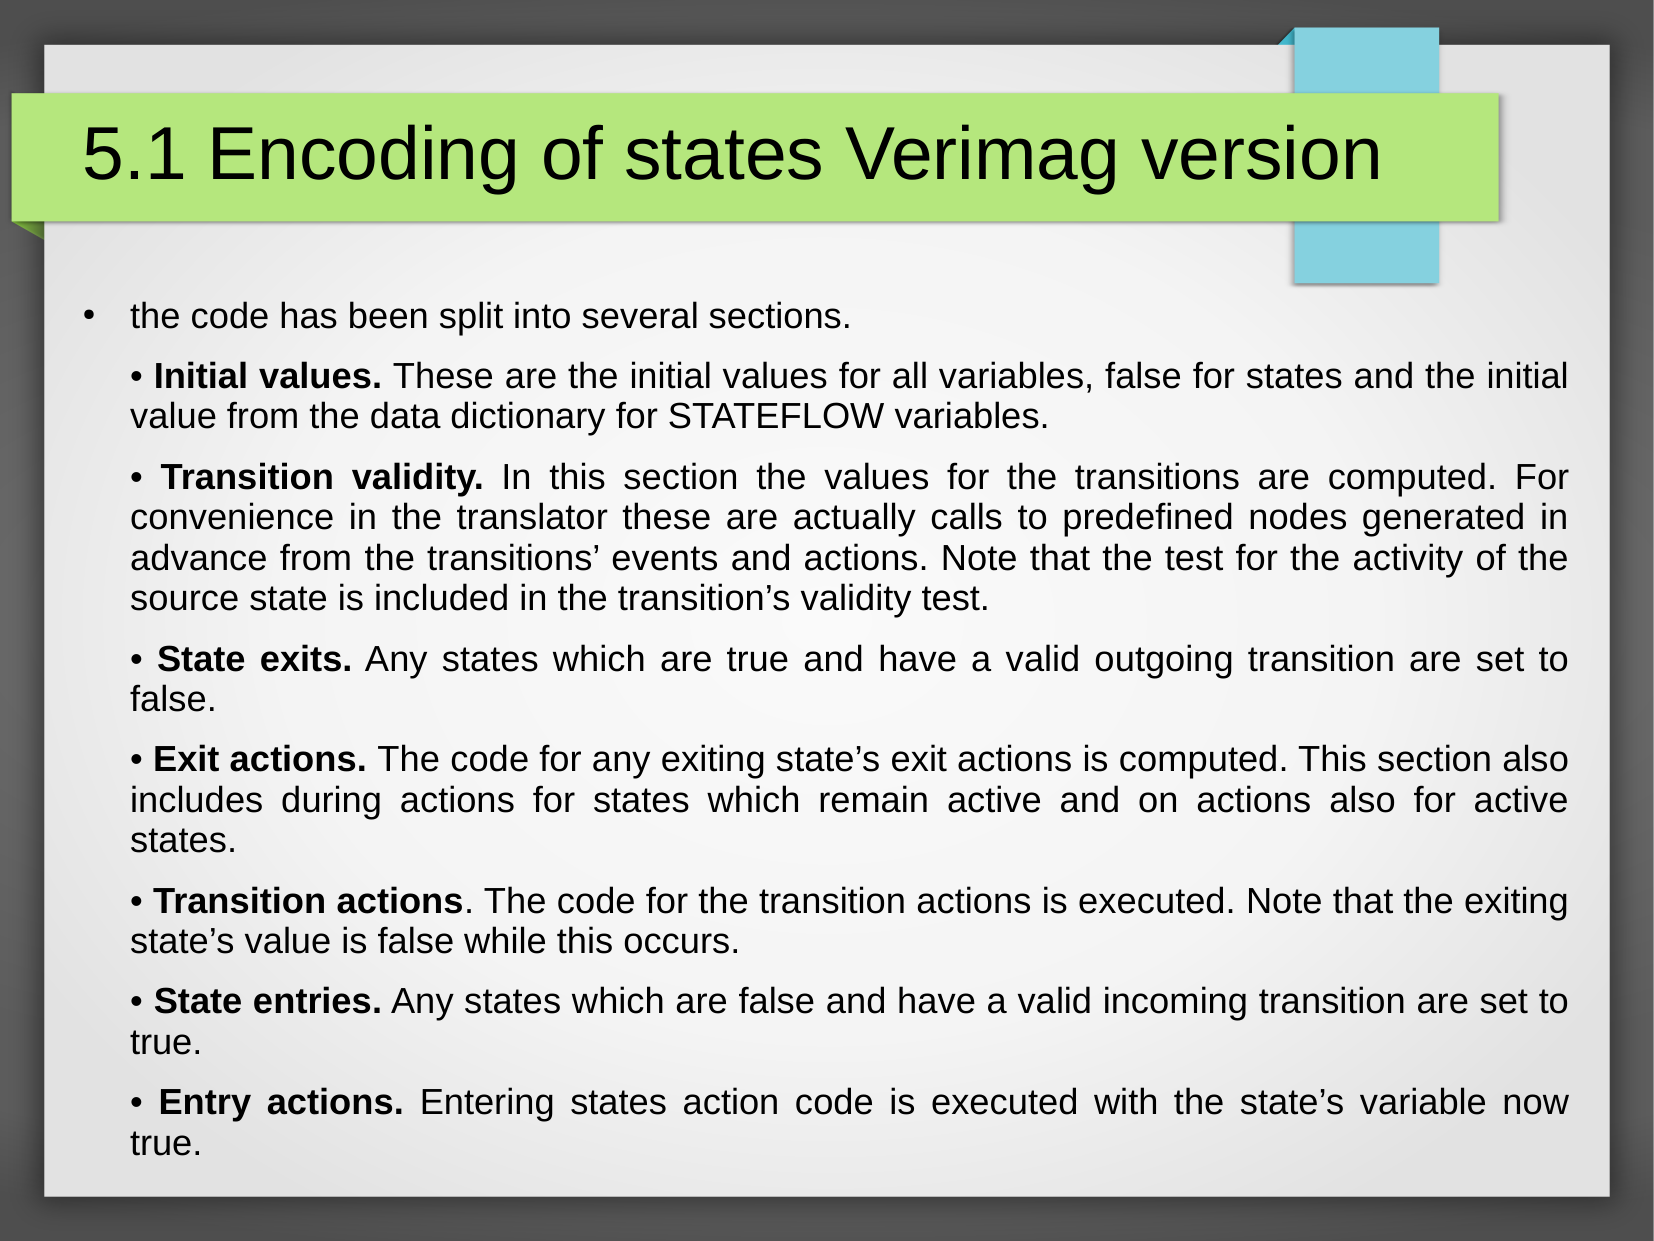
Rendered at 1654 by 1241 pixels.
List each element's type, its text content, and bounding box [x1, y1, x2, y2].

picture [0, 0, 1654, 1241]
title 5.1 Encoding of states Verimag version [82, 94, 1489, 213]
list the code has been split into several sections. • Initial values. These are the initial values for all variables, false for states and the initial value from the data dictionary for STATEFLOW variables. • Transition validity. In this section the values for the transitions are computed. For convenience in the translator these are actually calls to predefined nodes generated in advance from the transitions’ events and actions. Note that the test for the activity of the source state is included in the transition’s validity test. • State exits. Any states which are true and have a valid outgoing transition are set to false. • Exit actions. The code for any exiting state’s exit actions is computed. This section also includes during actions for states which remain active and on actions also for active states. • Transition actions. The code for the transition actions is executed. Note that the exiting state’s value is false while this occurs. • State entries. Any states which are false and have a valid incoming transition are set to true. • Entry actions. Entering states action code is executed with the state’s variable now true. [82, 295, 1571, 1170]
